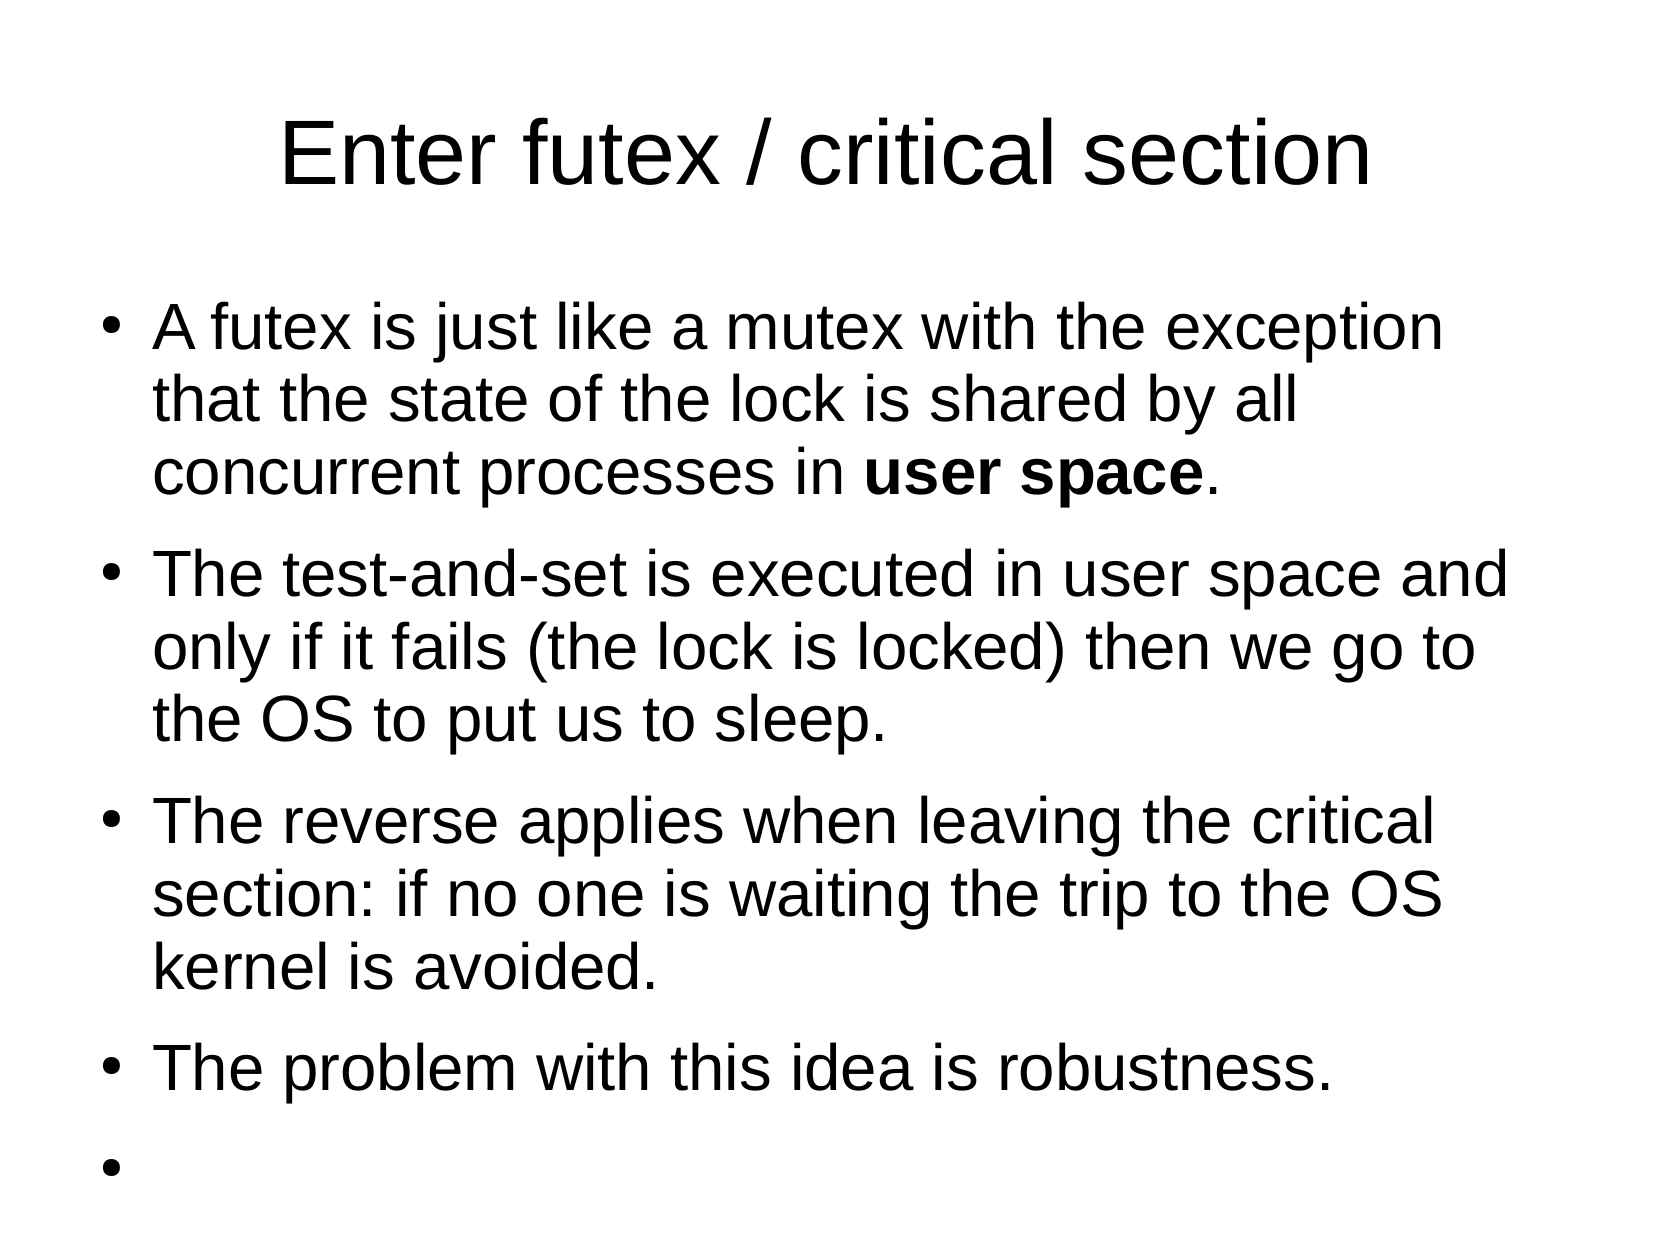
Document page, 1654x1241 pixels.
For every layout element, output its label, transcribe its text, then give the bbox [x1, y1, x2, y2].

list A futex is just like a mutex with the exception that the state of the lock is shared by all concurrent processes in user space. The test-and-set is executed in user space and only if it fails (the lock is locked) then we go to the OS to put us to sleep. The reverse applies when leaving the critical section: if no one is waiting the trip to the OS kernel is avoided. The problem with this idea is robustness. [82, 290, 1571, 1109]
title Enter futex / critical section [82, 49, 1571, 257]
